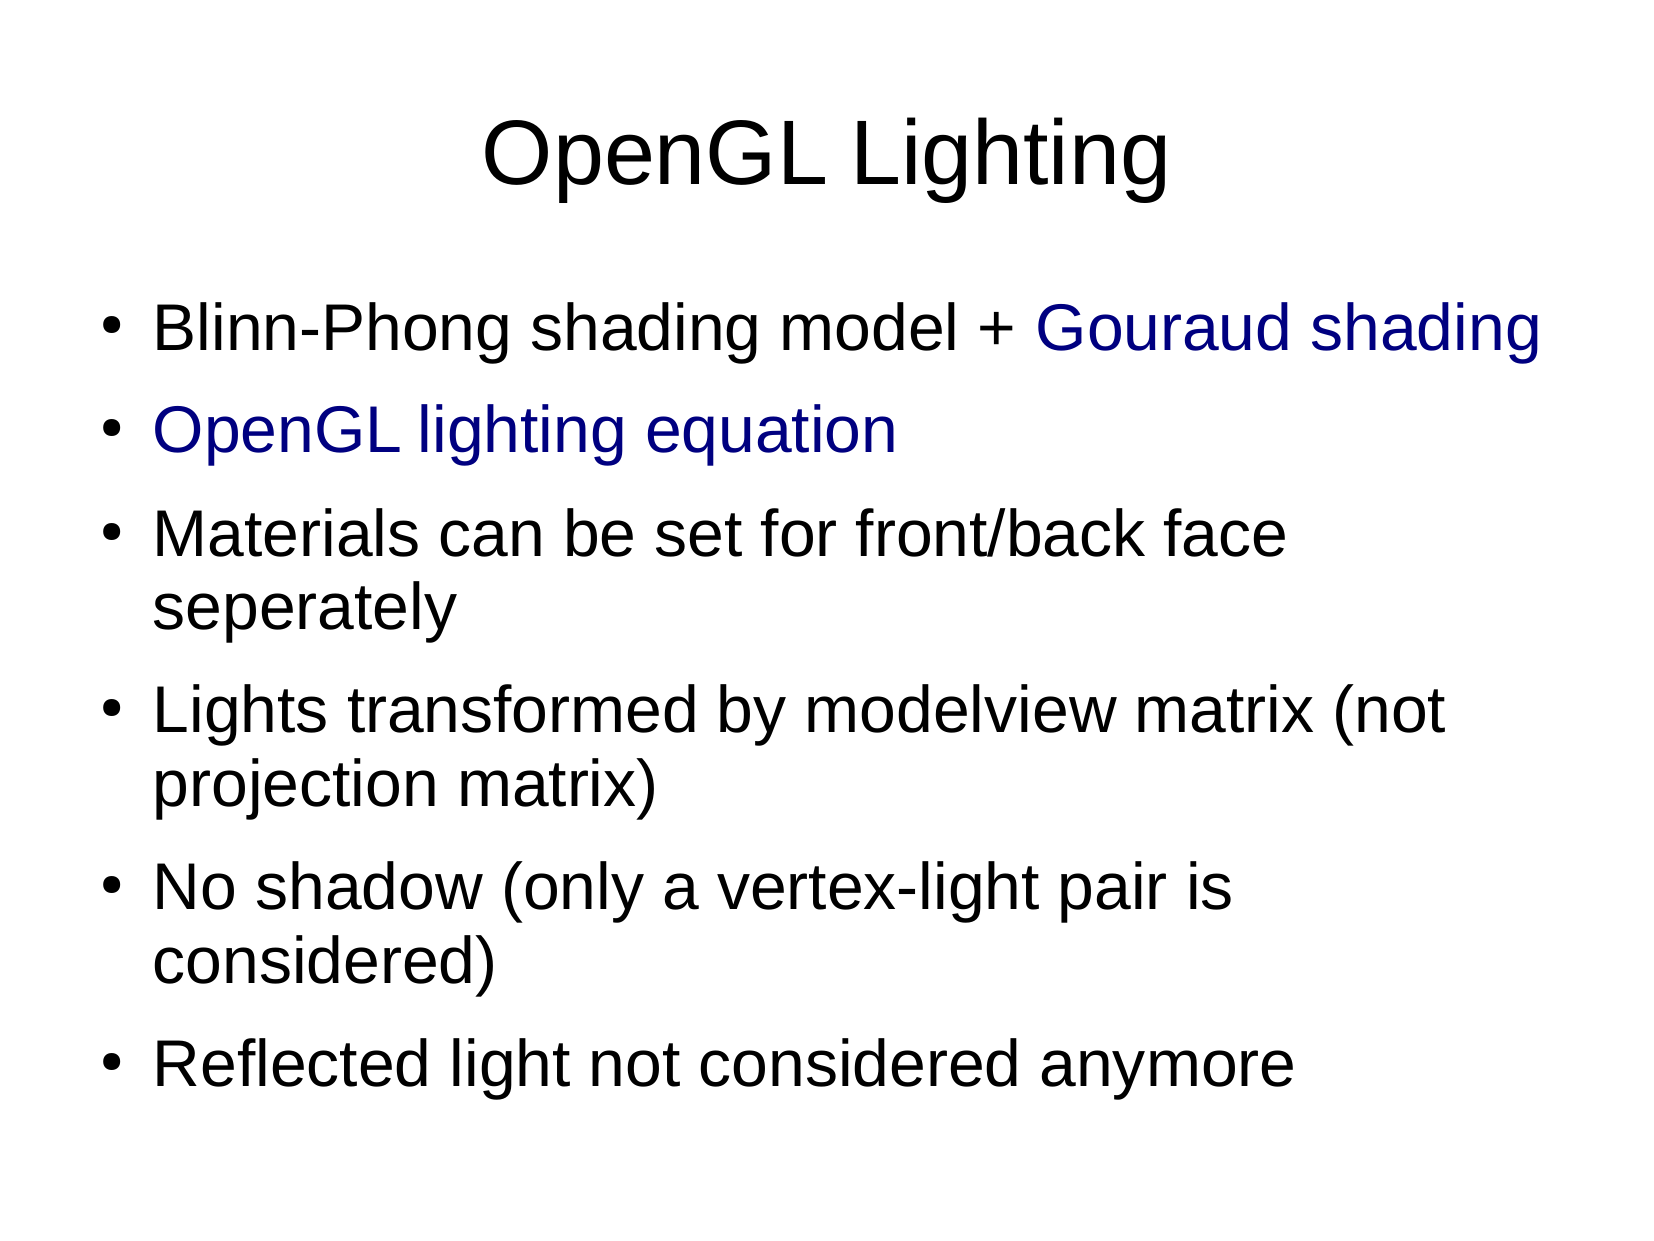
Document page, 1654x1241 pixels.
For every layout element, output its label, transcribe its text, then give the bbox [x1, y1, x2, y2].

list Blinn-Phong shading model + Gouraud shading OpenGL lighting equation Materials can be set for front/back face seperately Lights transformed by modelview matrix (not projection matrix) No shadow (only a vertex-light pair is considered) Reflected light not considered anymore [82, 290, 1571, 1109]
title OpenGL Lighting [82, 56, 1571, 250]
